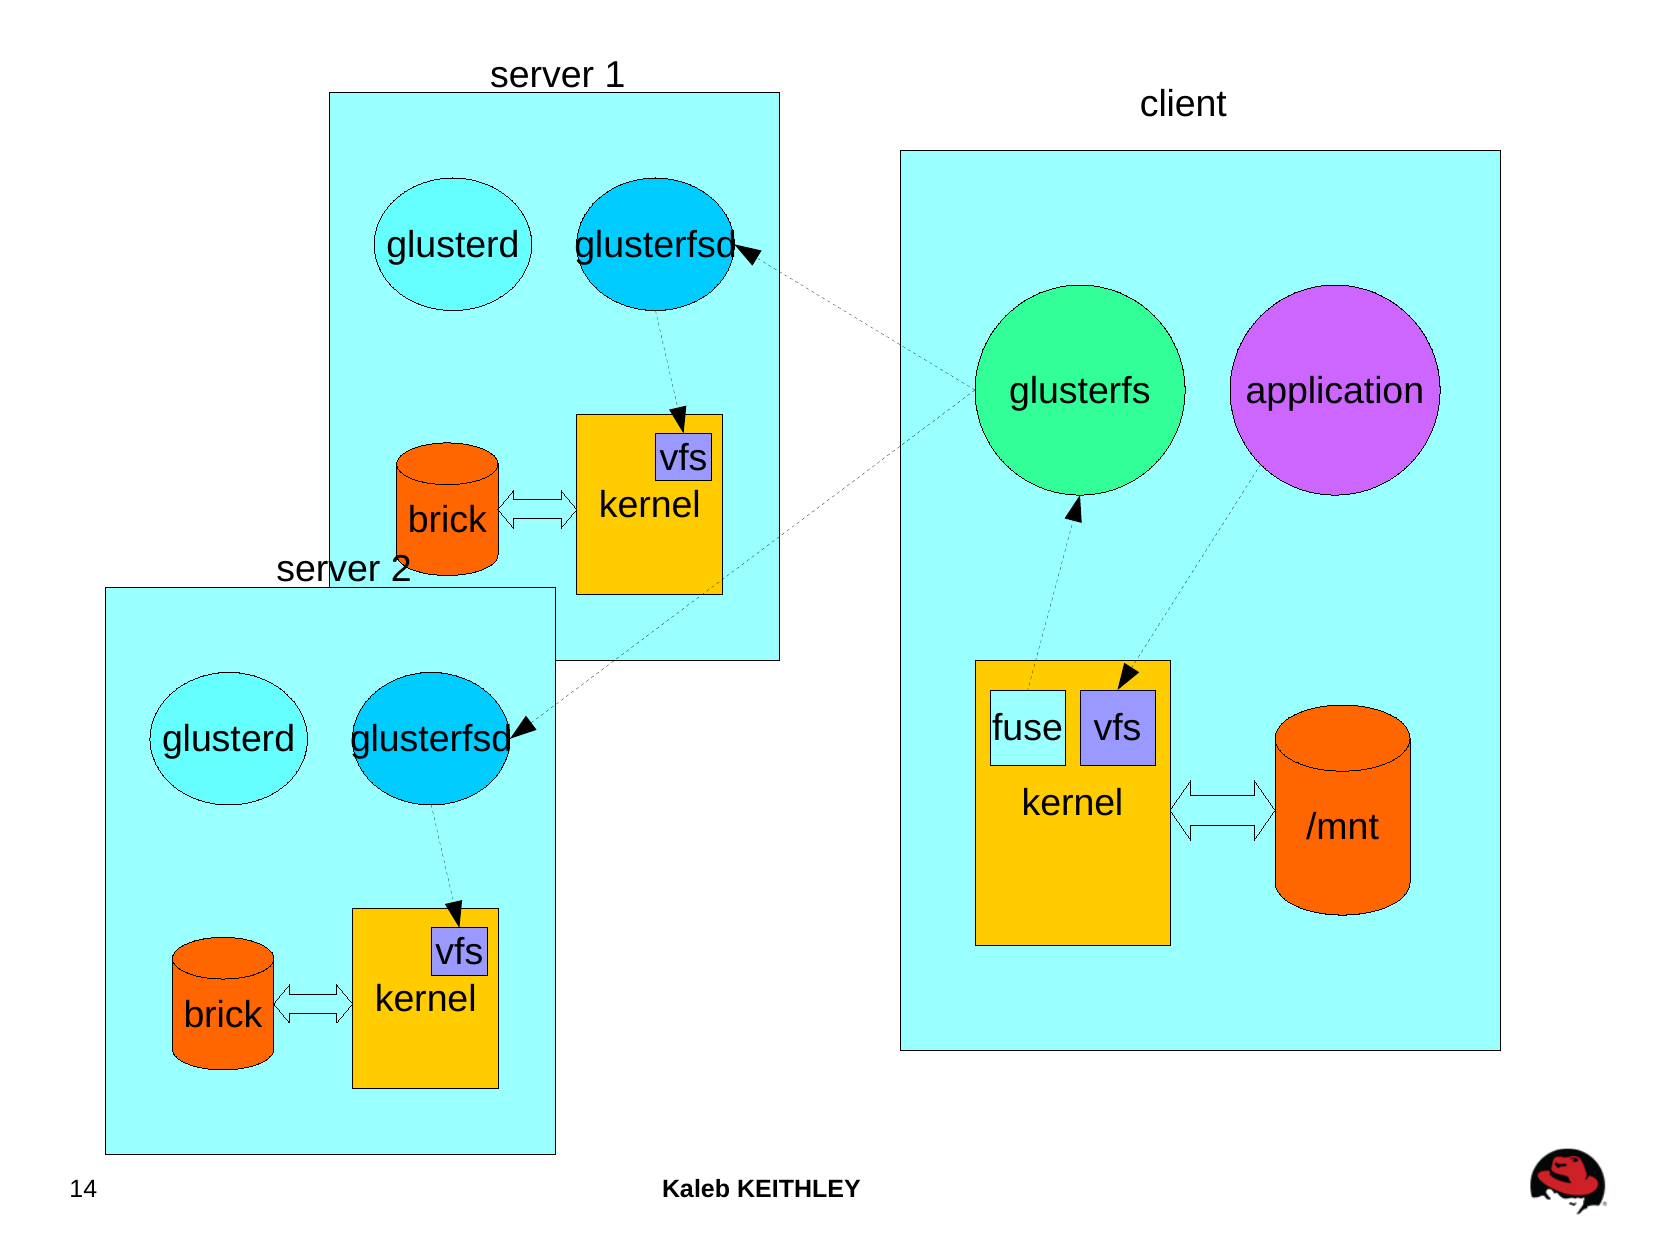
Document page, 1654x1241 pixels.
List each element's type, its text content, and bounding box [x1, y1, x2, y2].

text_box vfs [655, 433, 712, 481]
text_box glusterfsd [352, 672, 509, 805]
text_box glusterfs [975, 285, 1186, 496]
text_box /mnt [1275, 705, 1411, 916]
text_box client [1125, 75, 1259, 132]
text_box fuse [990, 690, 1066, 766]
text_box brick [396, 442, 499, 574]
text_box glusterfsd [576, 177, 733, 311]
text_box application [1230, 285, 1441, 496]
text_box kernel [576, 414, 723, 595]
text_box vfs [431, 927, 488, 976]
text_box brick [172, 937, 274, 1070]
text_box glusterd [374, 177, 532, 311]
picture [1529, 1146, 1613, 1224]
text_box vfs [1080, 690, 1156, 766]
text_box [105, 92, 780, 1155]
text_box server 2 [251, 540, 466, 597]
text_box [900, 150, 1501, 1051]
text_box kernel [352, 908, 499, 1089]
text_box kernel [975, 660, 1171, 946]
text_box server 1 [475, 45, 646, 106]
text_box glusterd [149, 672, 308, 805]
